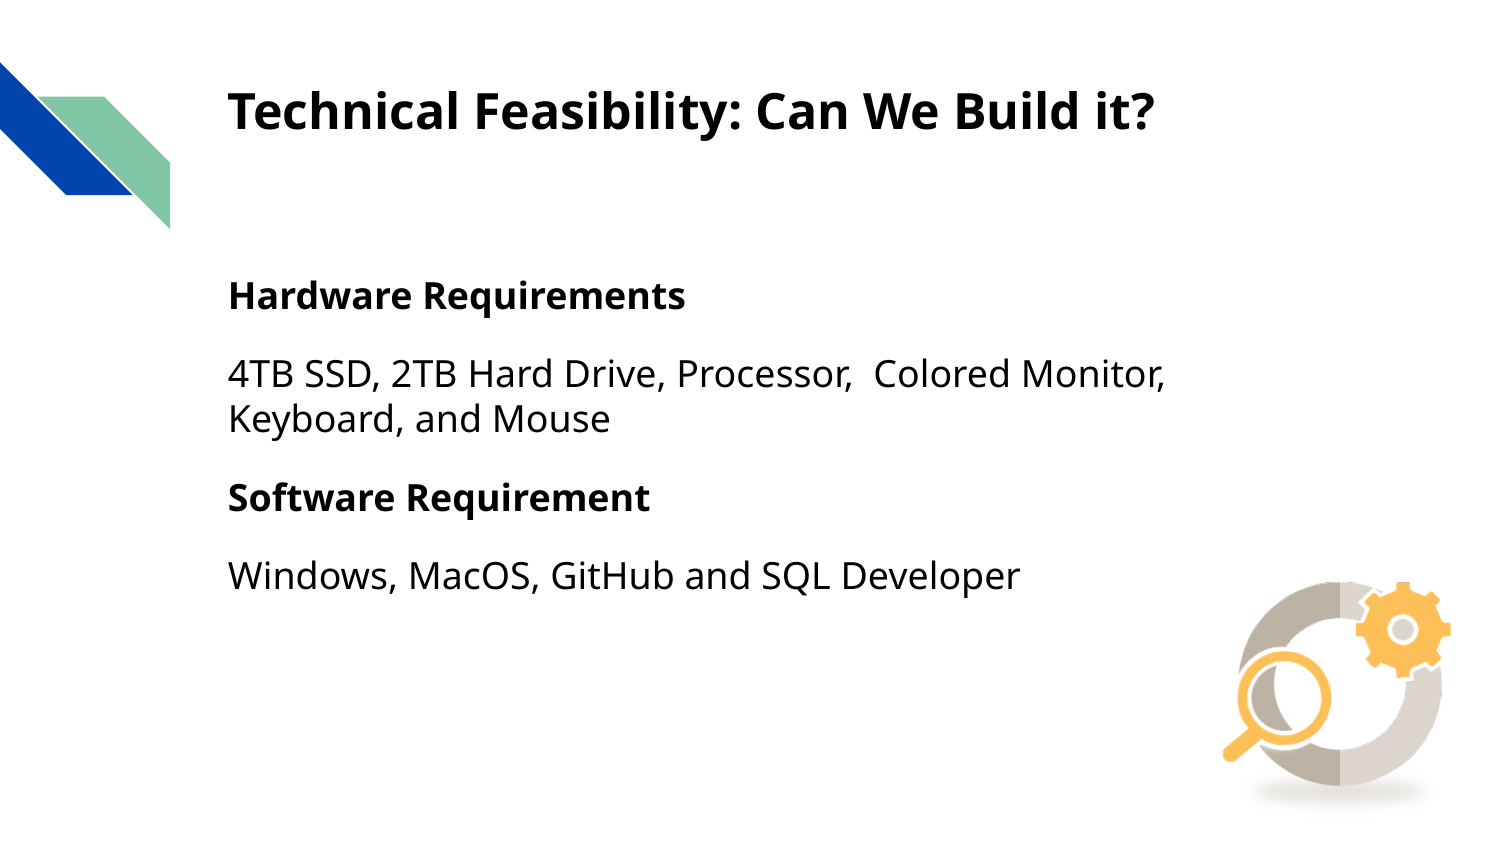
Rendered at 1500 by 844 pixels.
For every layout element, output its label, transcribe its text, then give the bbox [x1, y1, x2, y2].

list Hardware Requirements 4TB SSD, 2TB Hard Drive, Processor, Colored Monitor, Keyboard, and Mouse Software Requirement Windows, MacOS, GitHub and SQL Developer [212, 257, 1368, 735]
title Technical Feasibility: Can We Build it? [212, 64, 1368, 215]
picture [1180, 524, 1500, 844]
